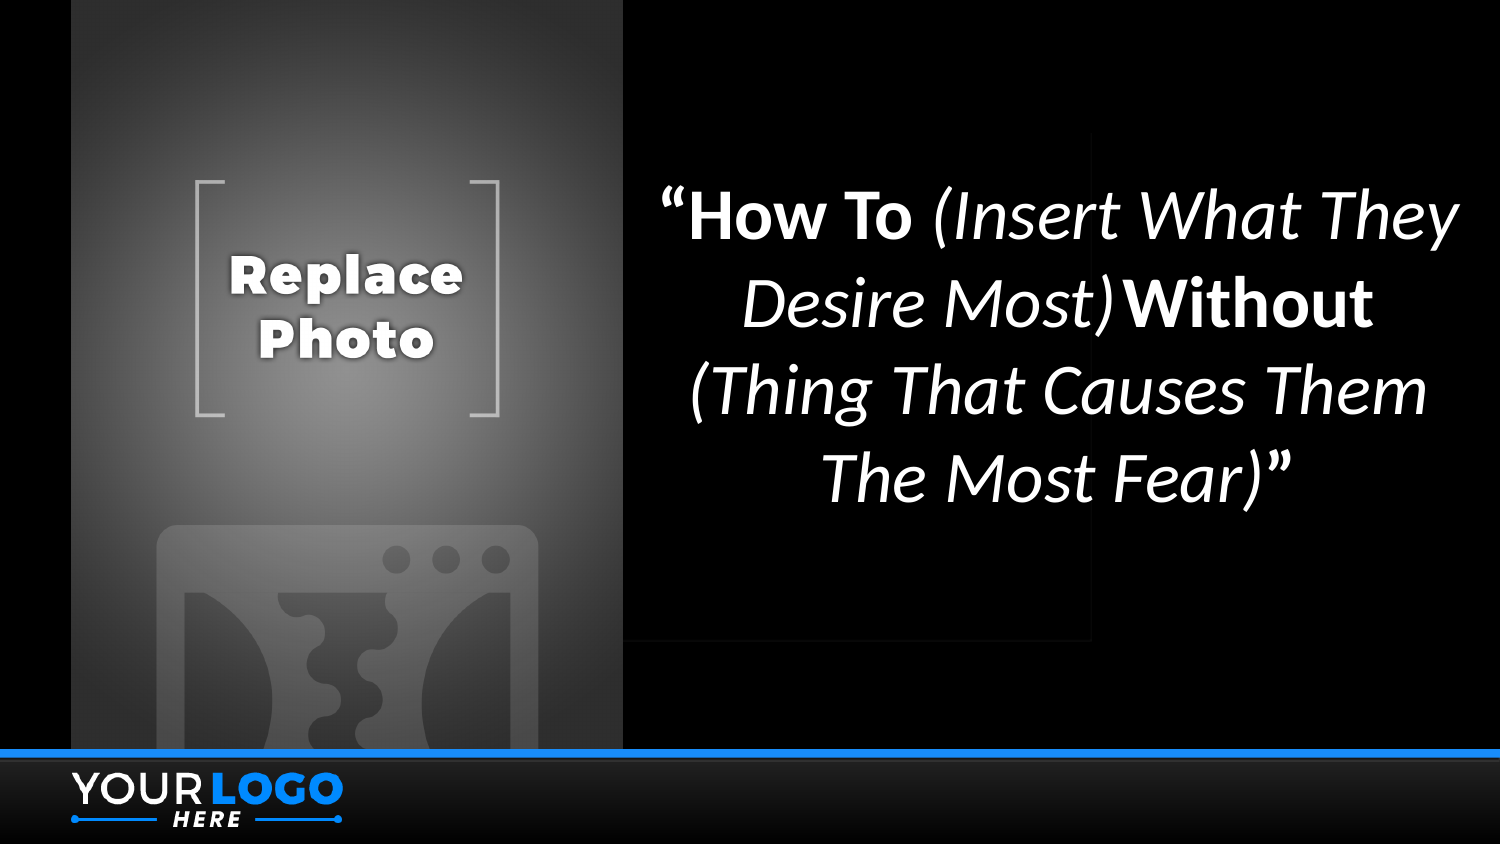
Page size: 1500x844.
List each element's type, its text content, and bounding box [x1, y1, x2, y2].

text_box “How To (Insert What They Desire Most) Without (Thing That Causes Them The Most Fear)” [635, 159, 1481, 525]
text_box [623, 129, 1092, 639]
picture [66, 766, 346, 831]
picture [0, 0, 1500, 749]
